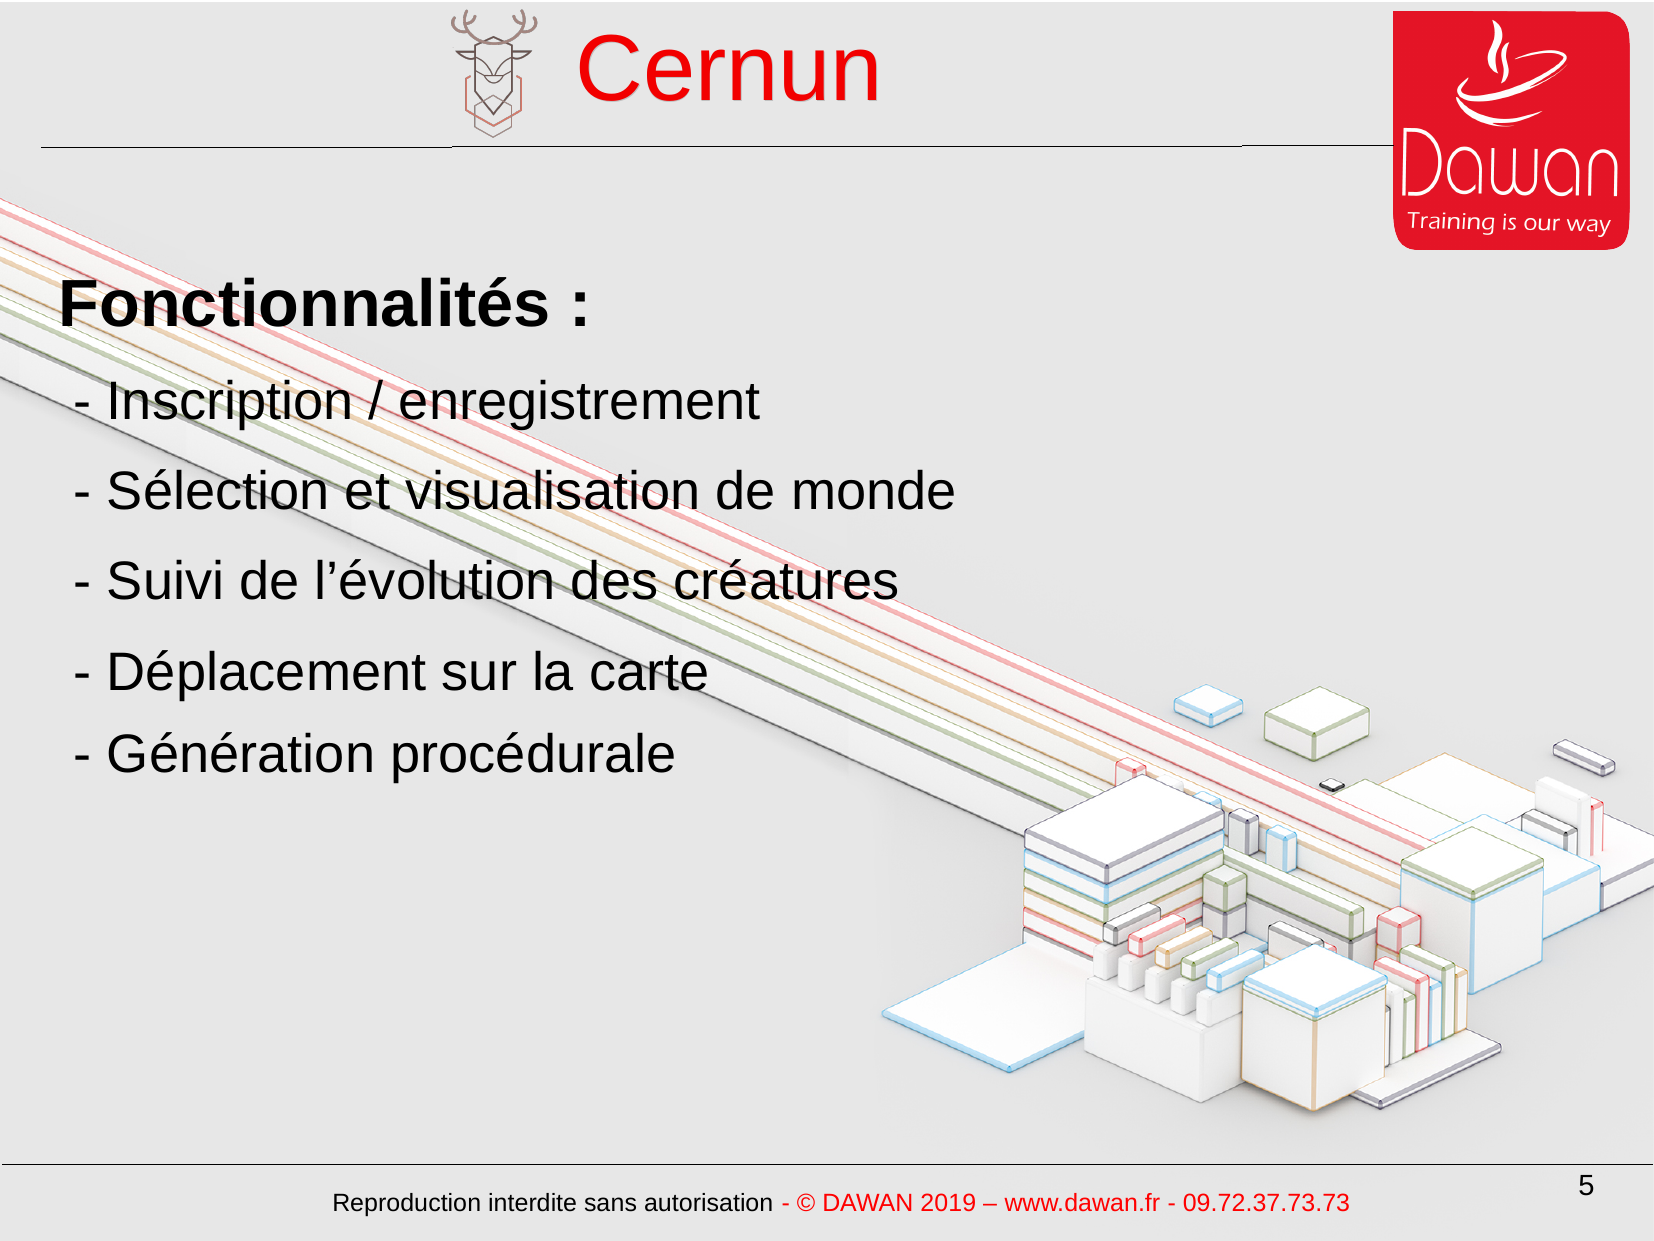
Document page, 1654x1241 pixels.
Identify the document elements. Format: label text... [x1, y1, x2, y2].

title Cernun [35, 0, 1424, 178]
picture [443, 5, 545, 143]
list Fonctionnalités : - Inscription / enregistrement - Sélection et visualisation de monde - Suivi de l’évolution des créatures - Déplacement sur la carte - Génération procédurale [59, 265, 1595, 1208]
picture [0, 2, 1654, 1241]
